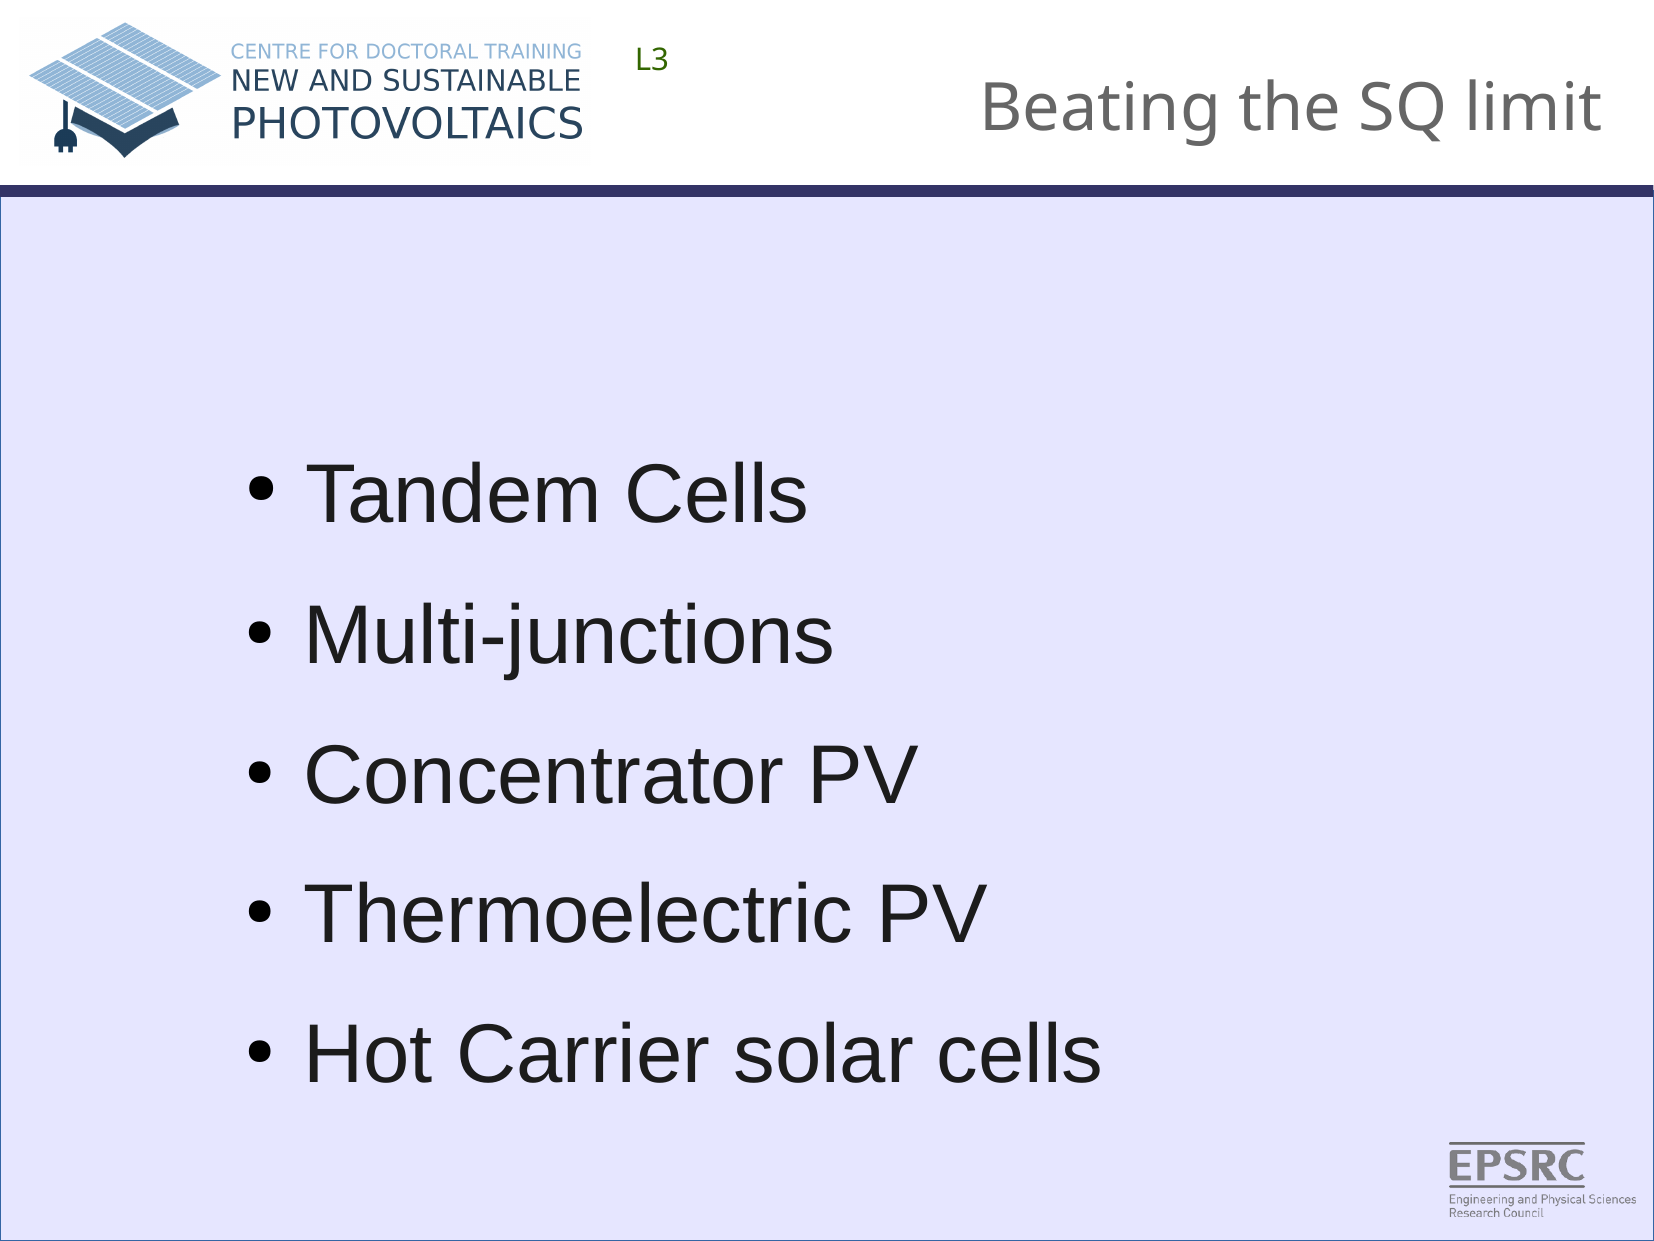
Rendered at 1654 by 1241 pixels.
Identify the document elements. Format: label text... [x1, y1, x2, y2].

text_box Tandem Cells Multi-junctions Concentrator PV Thermoelectric PV Hot Carrier solar cells [227, 377, 1123, 1061]
text_box [0, 197, 1654, 1241]
text_box Beating the SQ limit [767, 51, 1619, 142]
text_box L3 [620, 29, 880, 80]
picture [19, 17, 591, 166]
picture [1449, 1142, 1636, 1217]
